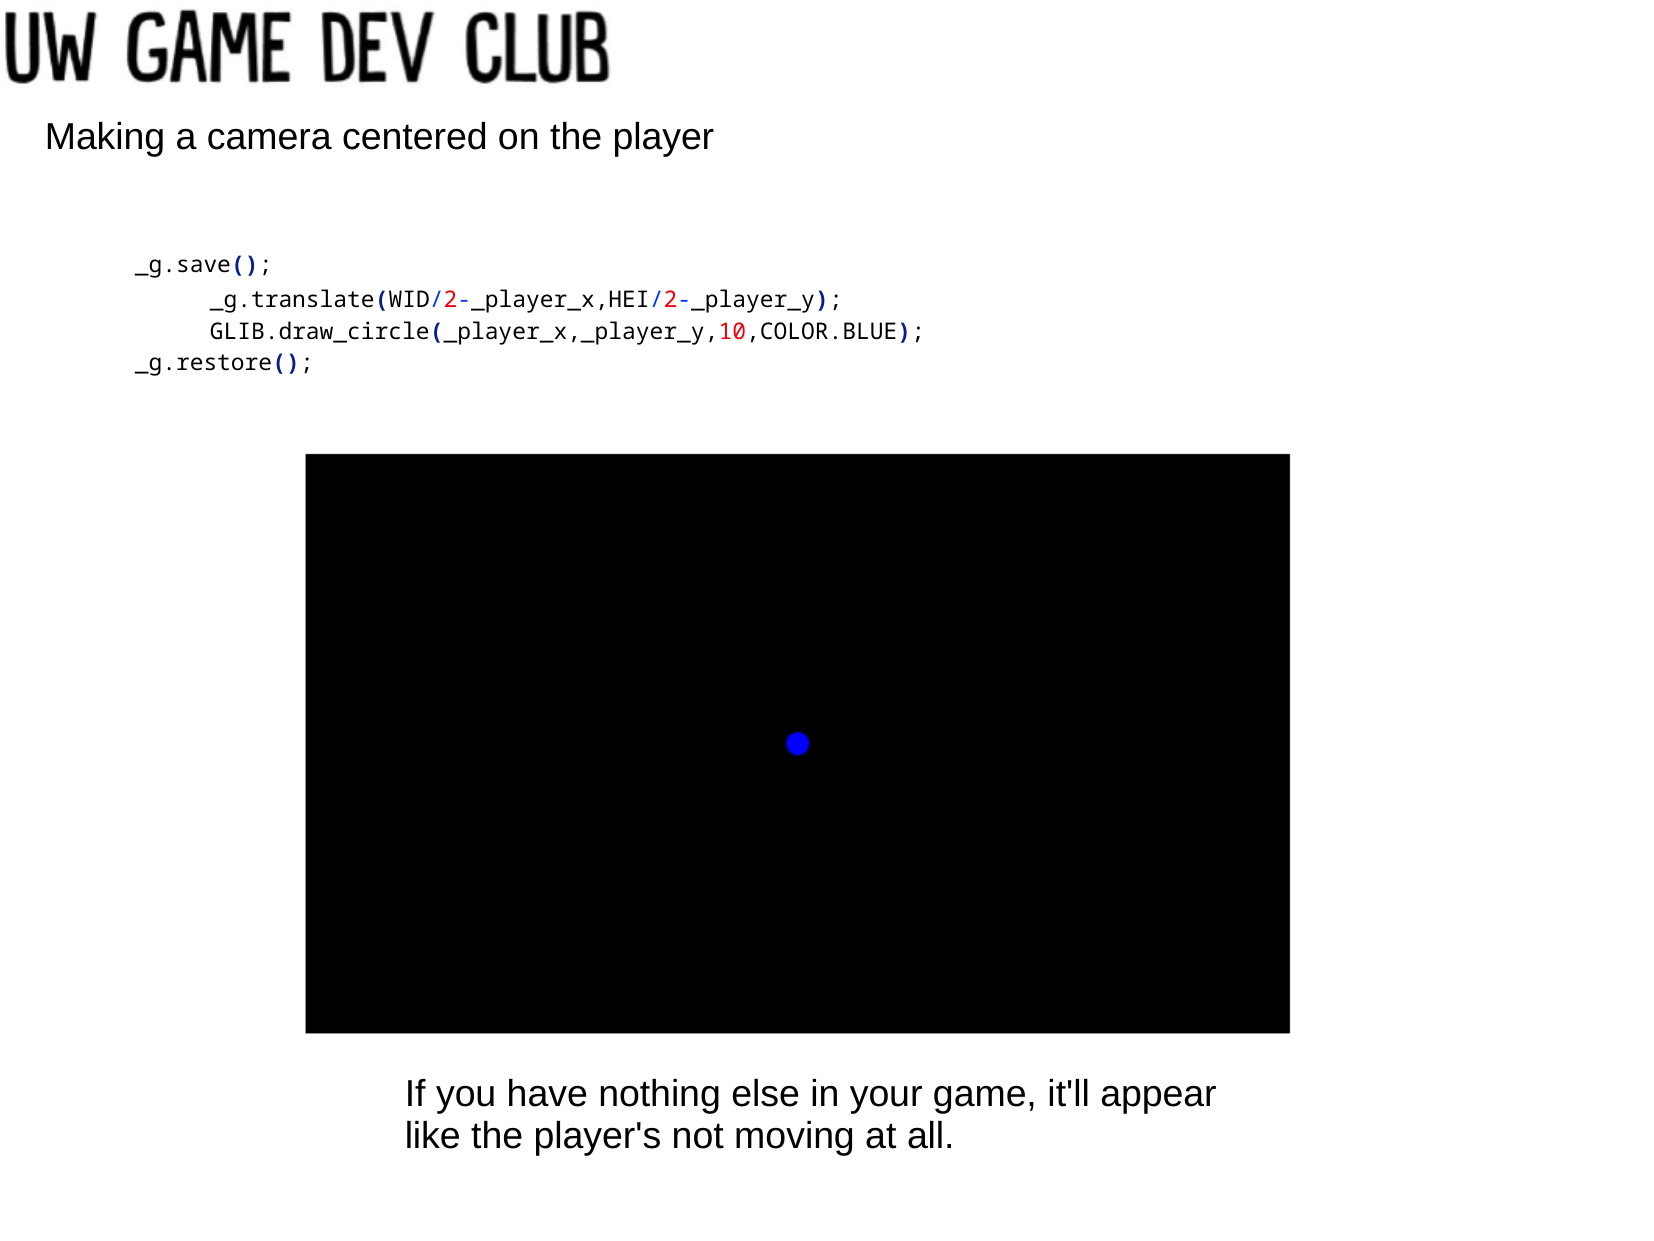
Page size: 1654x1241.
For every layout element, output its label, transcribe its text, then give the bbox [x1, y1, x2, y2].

text_box Making a camera centered on the player [30, 108, 916, 166]
picture [1, 0, 617, 90]
text_box If you have nothing else in your game, it'll appear like the player's not moving at all. [390, 1065, 1246, 1164]
picture [289, 449, 1321, 1049]
text_box _g.save(); _g.translate(WID/2-_player_x,HEI/2-_player_y); GLIB.draw_circle(_player_x,_player_y,10,COLOR.BLUE); _g.restore(); [45, 225, 1336, 373]
